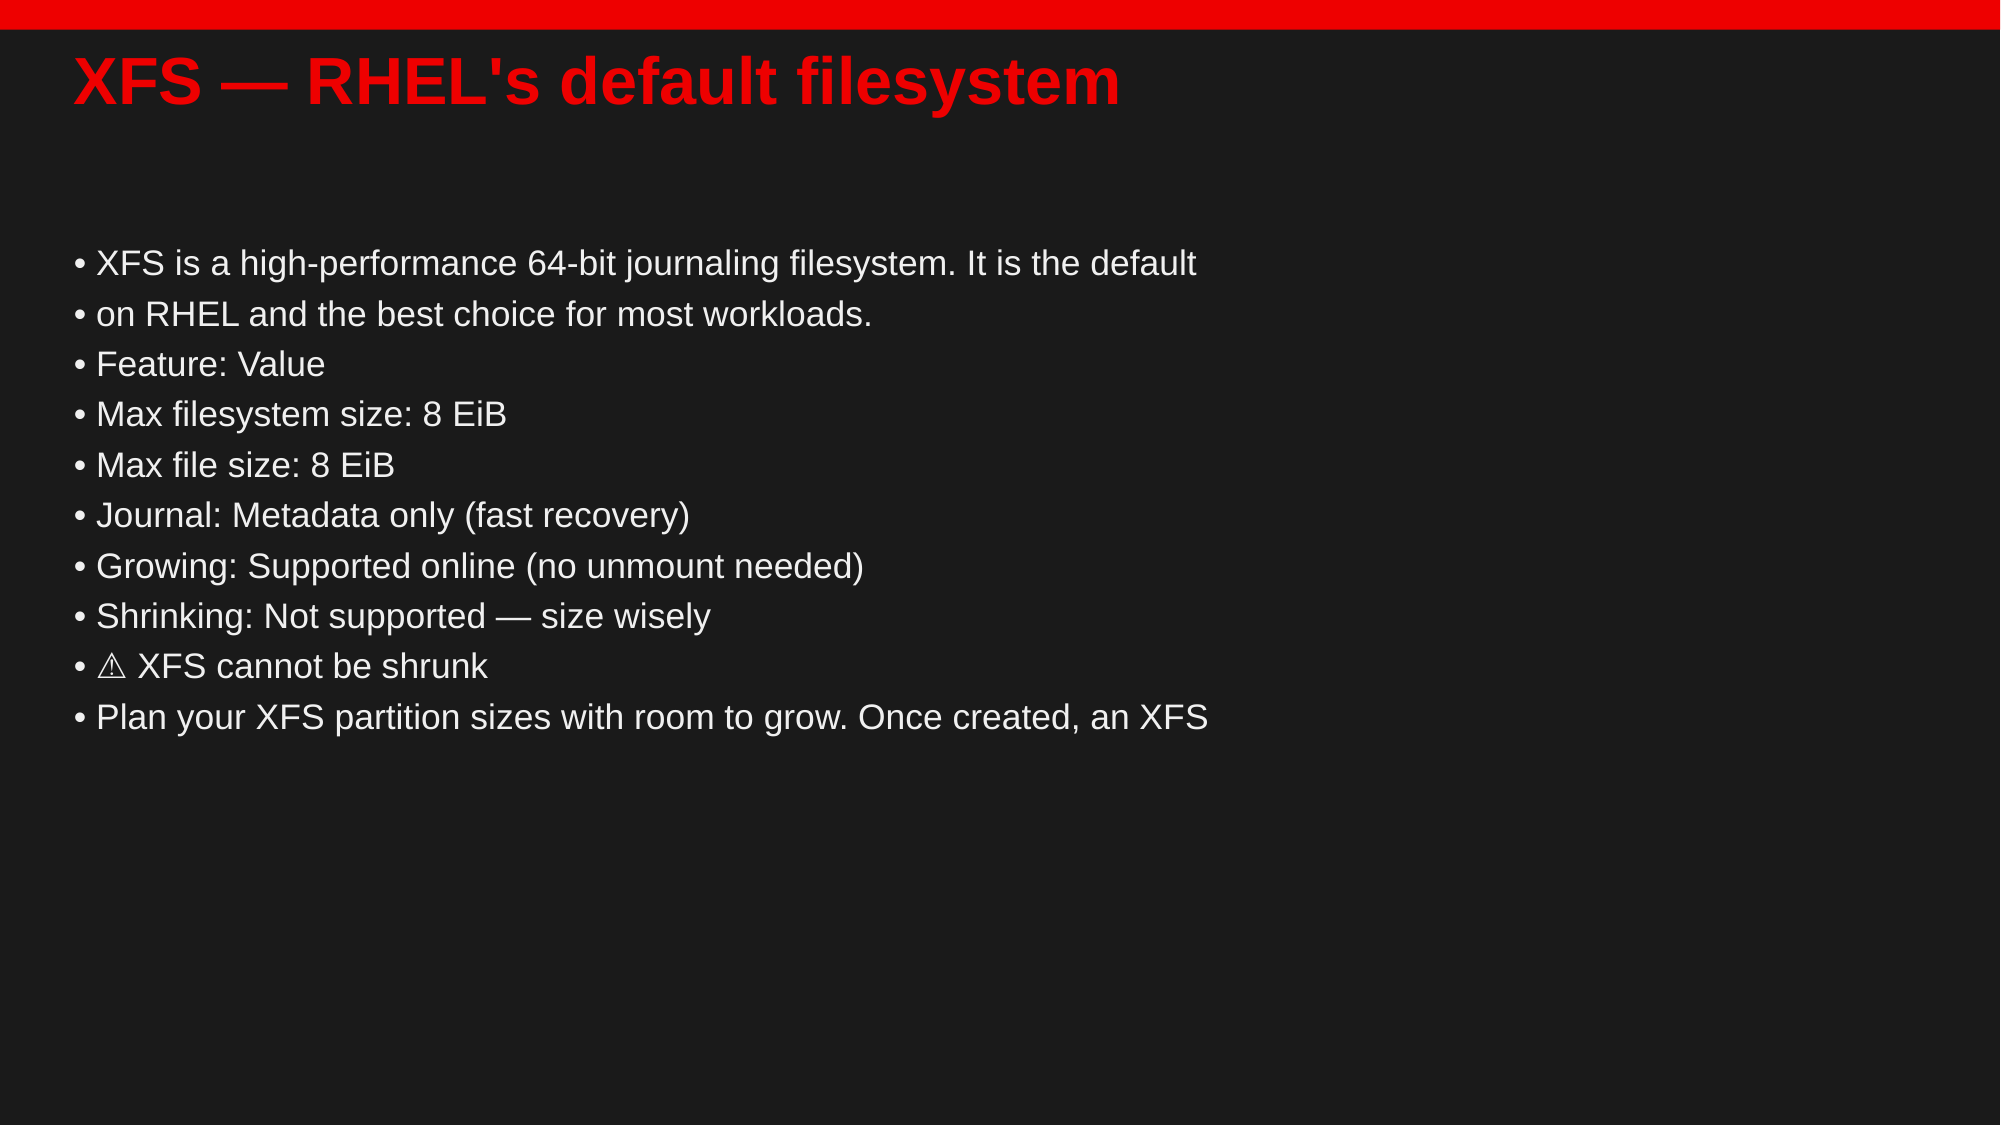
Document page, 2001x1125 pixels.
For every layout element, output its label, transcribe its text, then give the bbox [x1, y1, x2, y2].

text_box XFS — RHEL's default filesystem [59, 36, 1942, 208]
text_box • XFS is a high-performance 64-bit journaling filesystem. It is the default • on RHEL and the best choice for most workloads. • Feature: Value • Max filesystem size: 8 EiB • Max file size: 8 EiB • Journal: Metadata only (fast recovery) • Growing: Supported online (no unmount needed) • Shrinking: Not supported — size wisely • ⚠️ XFS cannot be shrunk • Plan your XFS partition sizes with room to grow. Once created, an XFS [59, 236, 1942, 1037]
text_box [0, 0, 2001, 30]
